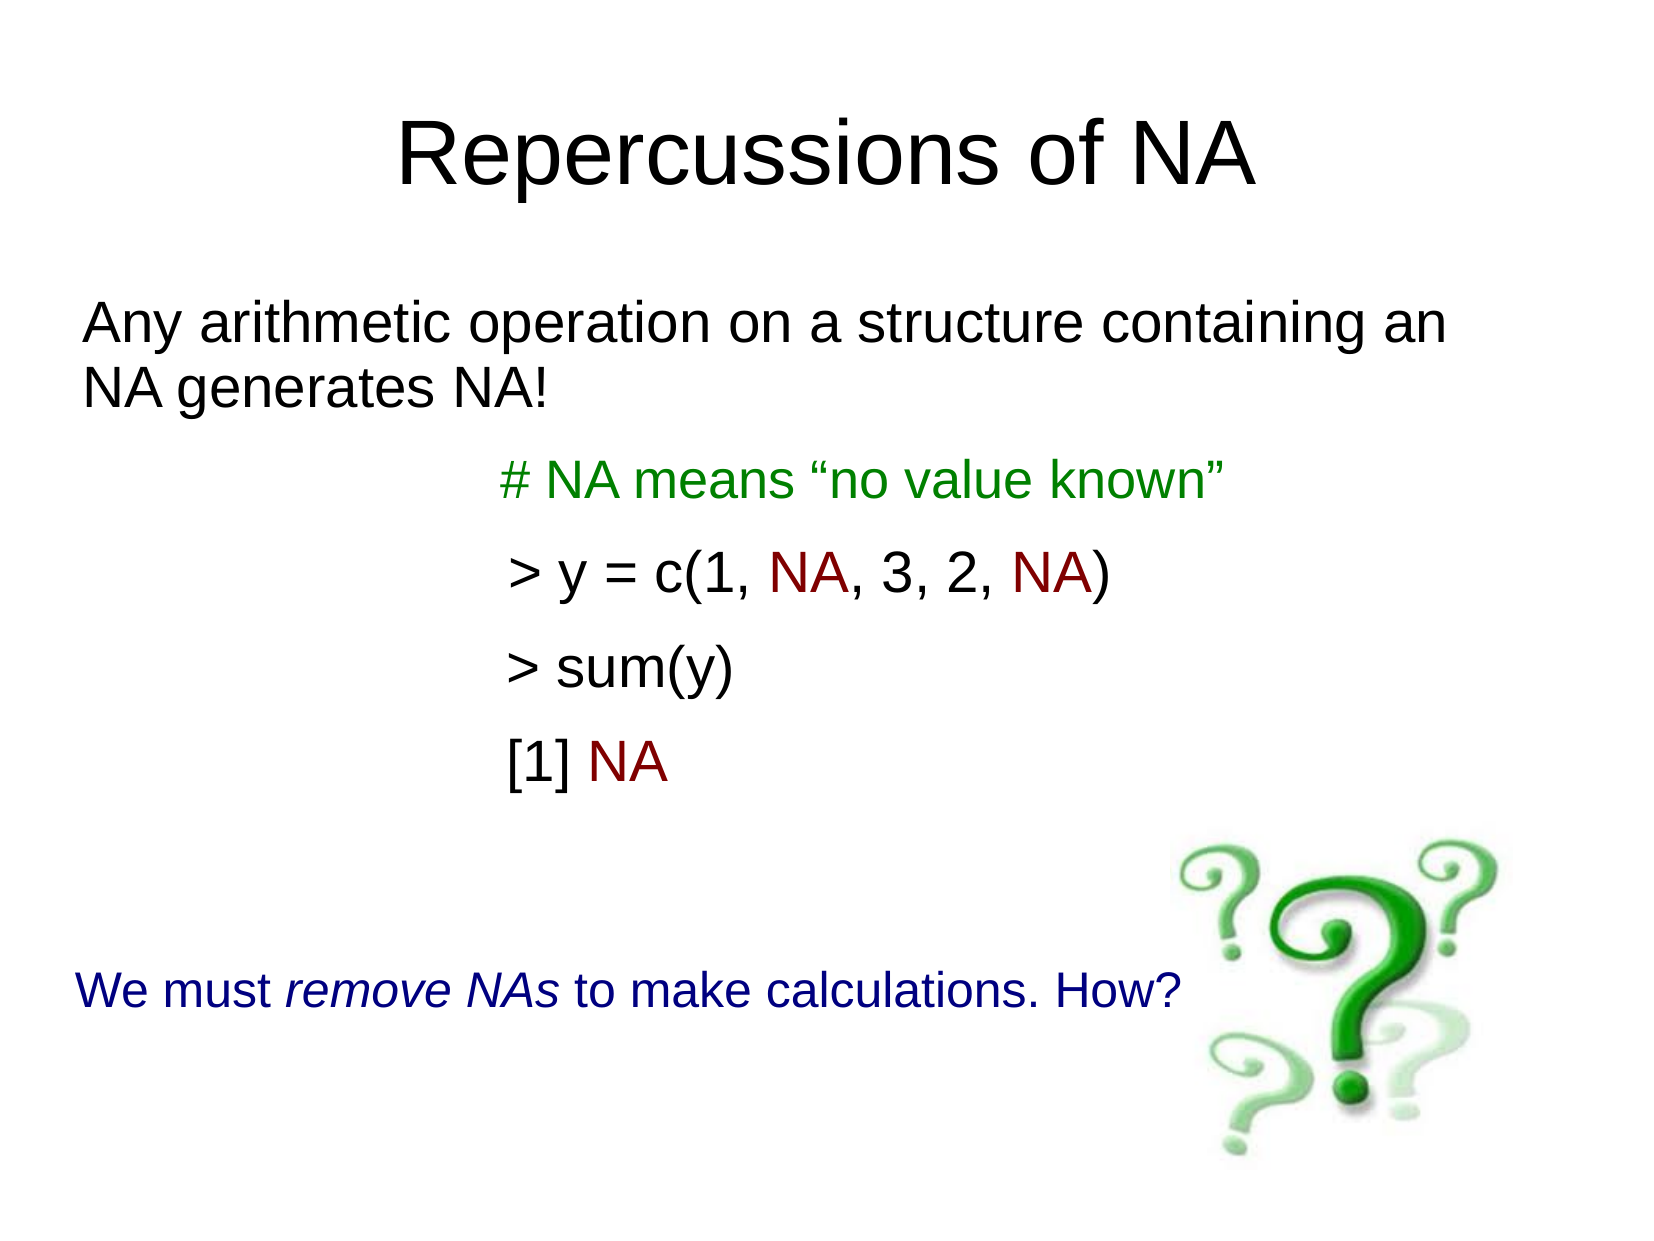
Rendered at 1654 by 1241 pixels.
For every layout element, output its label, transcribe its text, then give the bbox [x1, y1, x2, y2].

text_box We must remove NAs to make calculations. How? [60, 955, 1198, 1026]
list Any arithmetic operation on a structure containing an NA generates NA! # NA means “no value known” > y = c(1, NA, 3, 2, NA) > sum(y) [1] NA [82, 290, 1538, 1010]
title Repercussions of NA [82, 49, 1571, 257]
picture [1170, 810, 1513, 1170]
